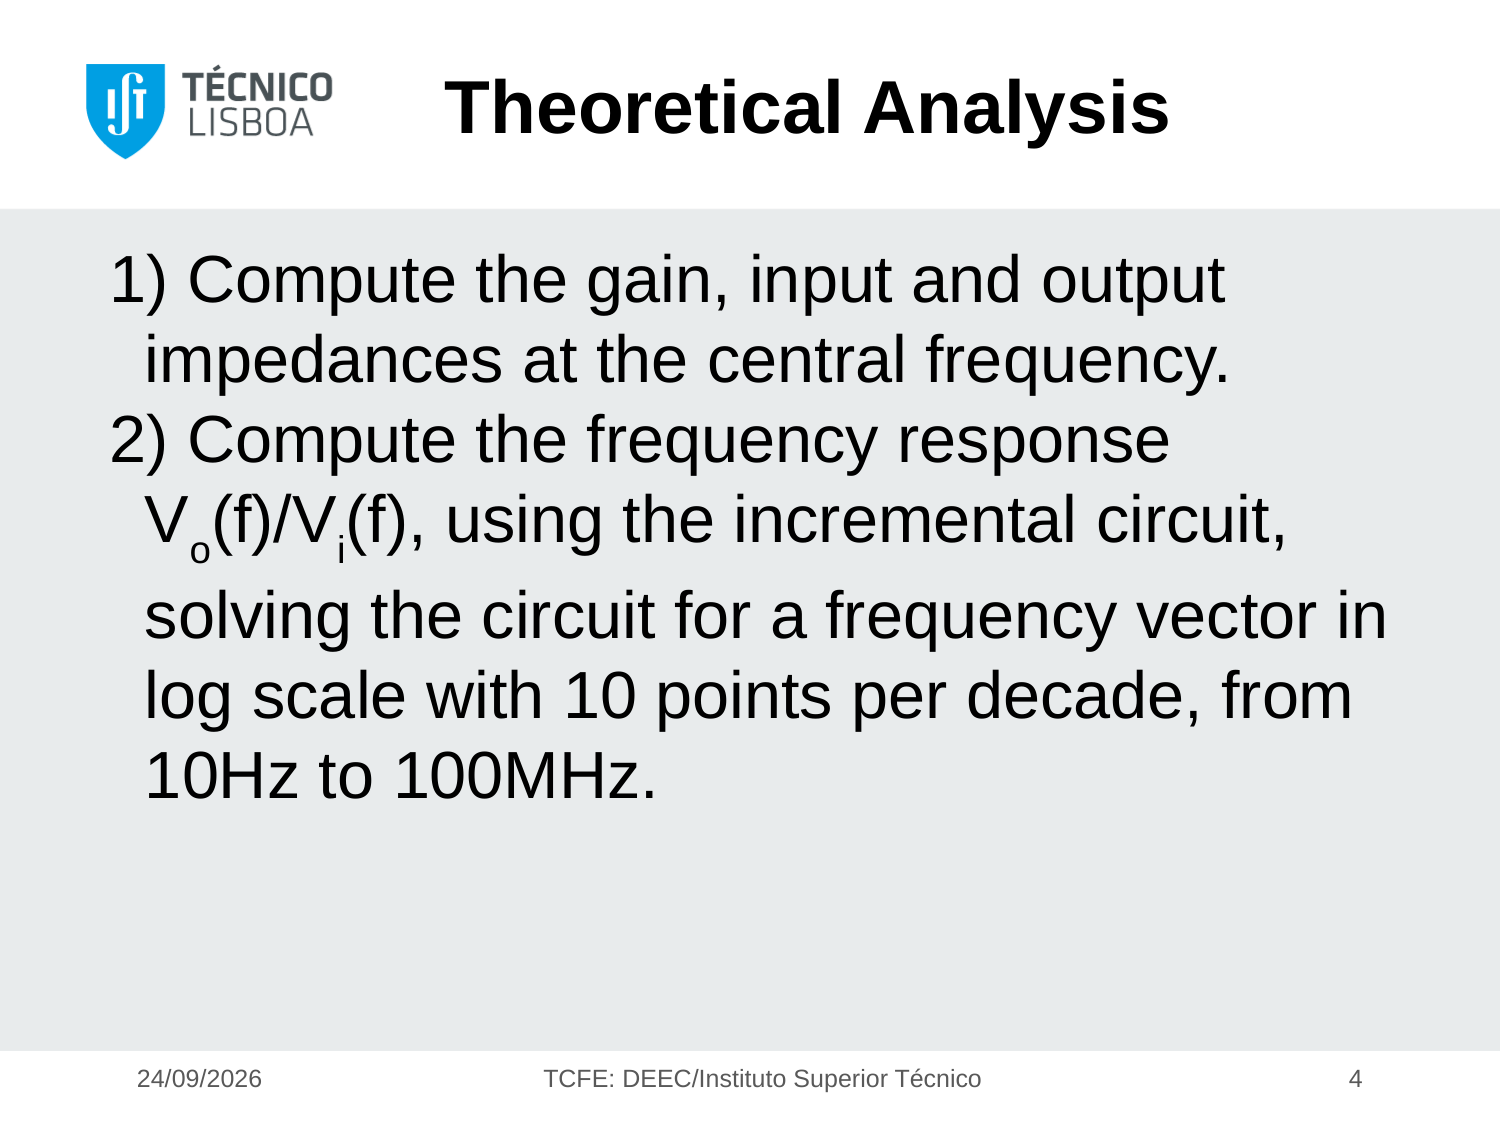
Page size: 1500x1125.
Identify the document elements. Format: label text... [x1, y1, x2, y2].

list Compute the gain, input and output impedances at the central frequency. Compute the frequency response Vo(f)/Vi(f), using the incremental circuit, solving the circuit for a frequency vector in log scale with 10 points per decade, from 10Hz to 100MHz. [94, 227, 1455, 1072]
title Theoretical Analysis [430, 32, 1461, 176]
picture [0, 0, 1500, 1125]
